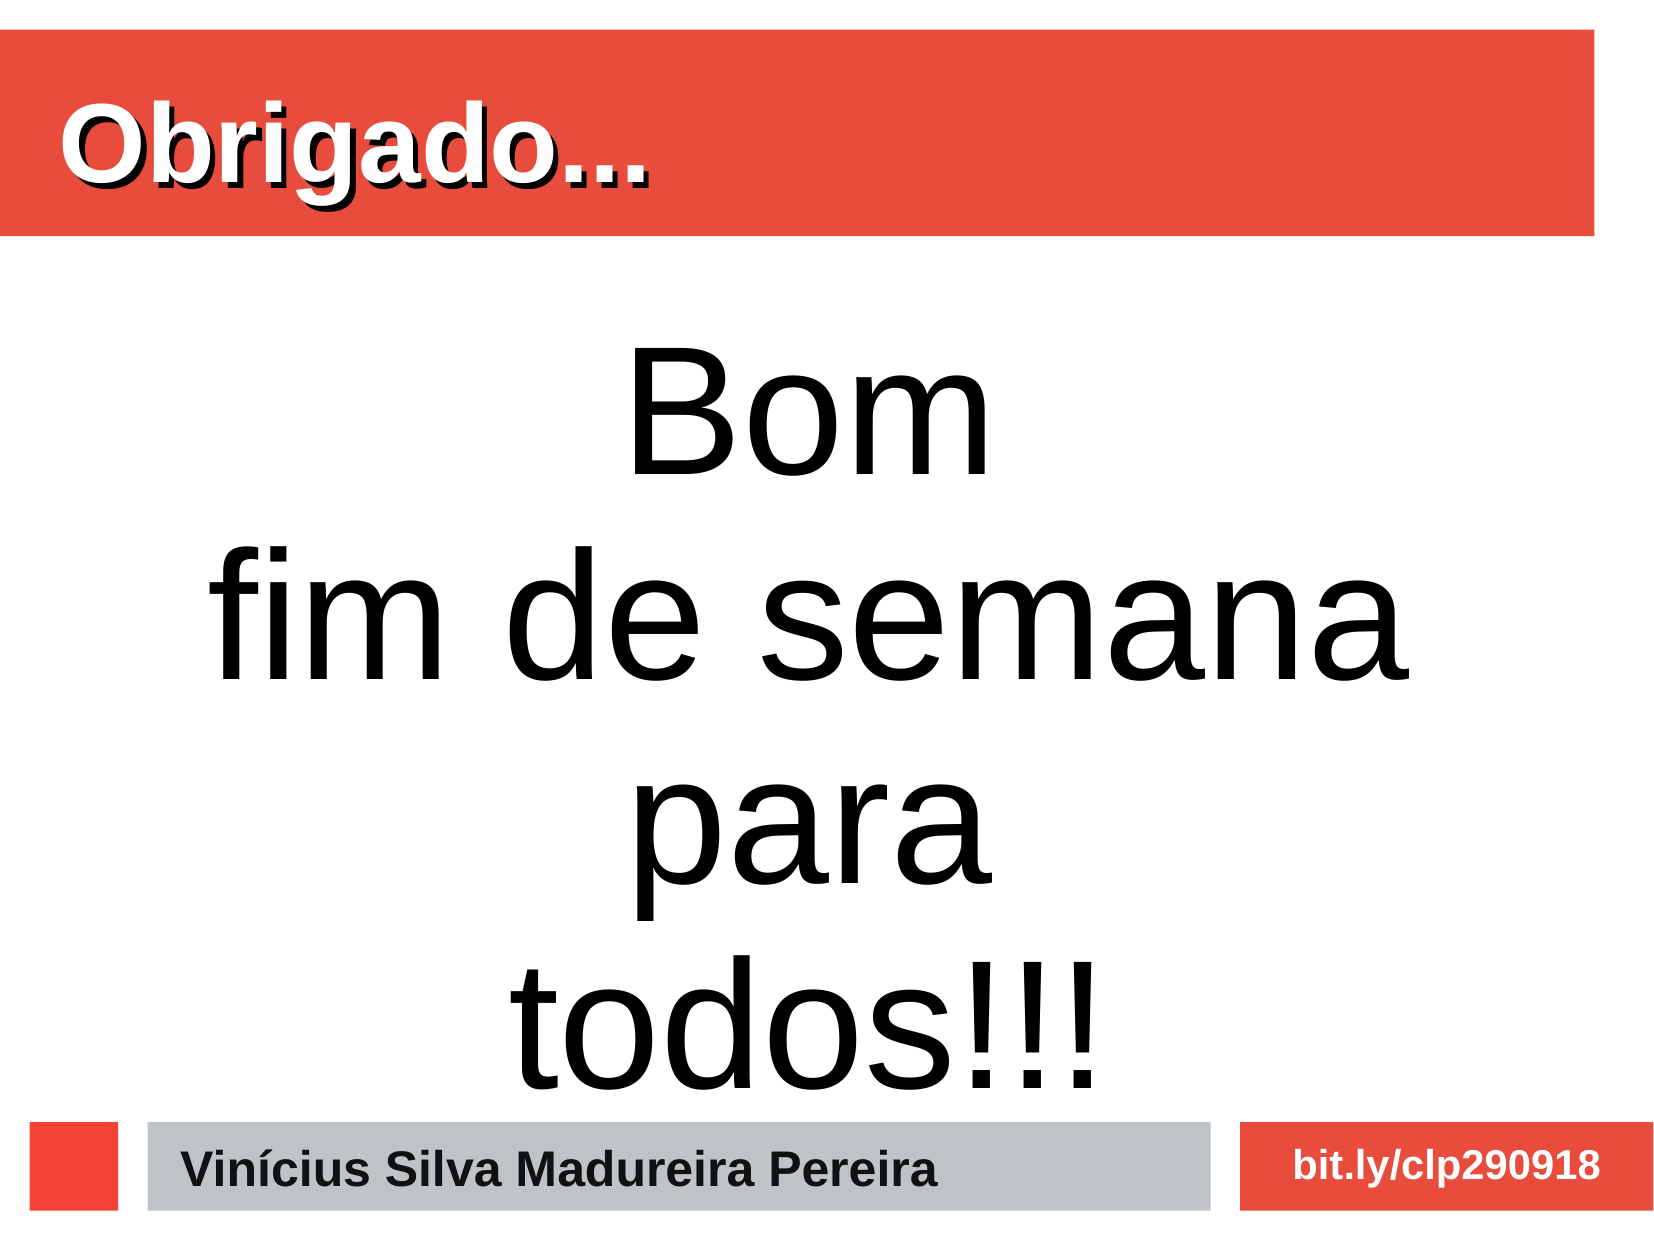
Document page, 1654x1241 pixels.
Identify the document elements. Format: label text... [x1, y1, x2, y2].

text_box Vinícius Silva Madureira Pereira [165, 1133, 1170, 1205]
title Obrigado... [59, 59, 1595, 207]
text_box Bom fim de semana para todos!!! [70, 301, 1548, 1135]
text_box bit.ly/clp290918 [1228, 1133, 1654, 1205]
